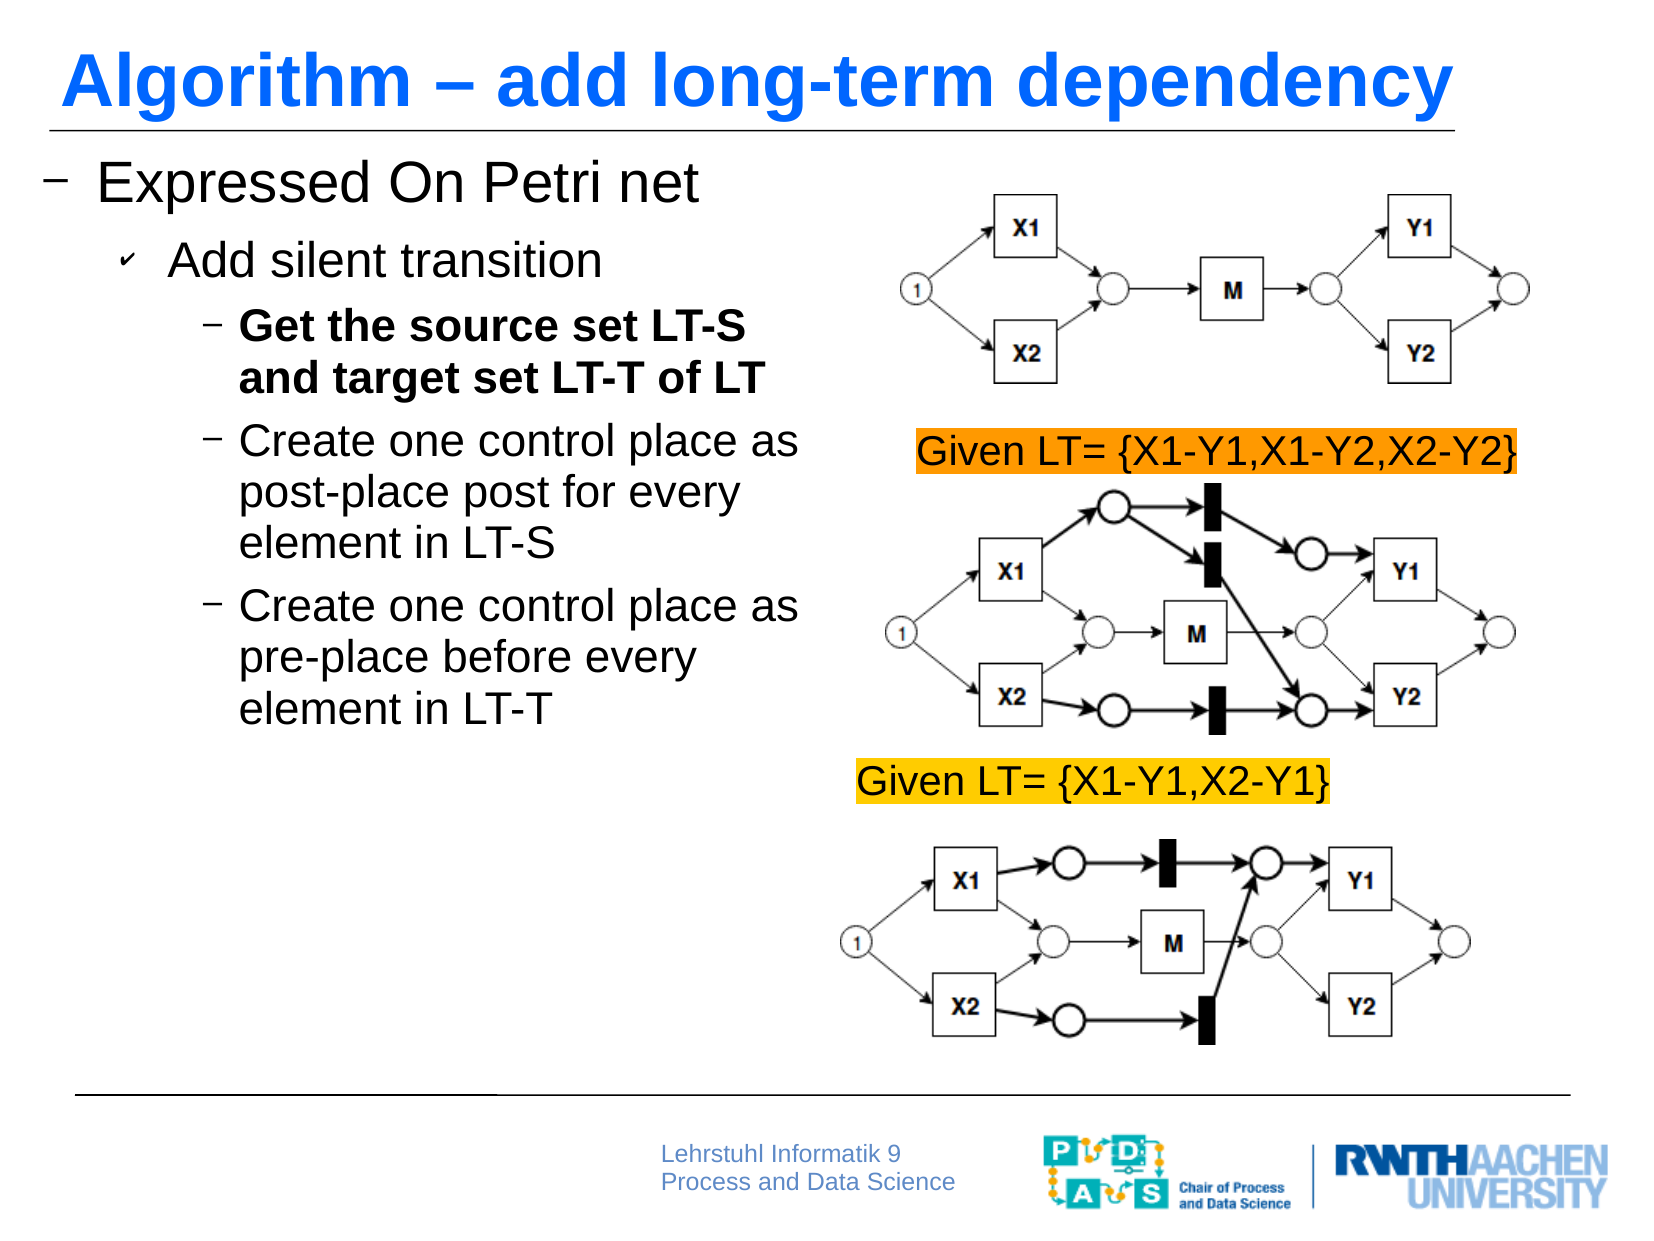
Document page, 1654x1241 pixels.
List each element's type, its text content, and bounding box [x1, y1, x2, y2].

list Expressed On Petri net Add silent transition Get the source set LT-S and target set LT-T of LT Create one control place as post-place post for every element in LT-S Create one control place as pre-place before every element in LT-T [0, 150, 811, 1021]
text_box Given LT= {X1-Y1,X2-Y1} [735, 750, 1501, 826]
picture [840, 839, 1471, 1045]
title Algorithm – add long-term dependency [60, 30, 1549, 131]
picture [900, 194, 1530, 384]
text_box Given LT= {X1-Y1,X1-Y2,X2-Y2} [795, 420, 1561, 496]
picture [1005, 1090, 1647, 1241]
picture [885, 496, 1516, 736]
